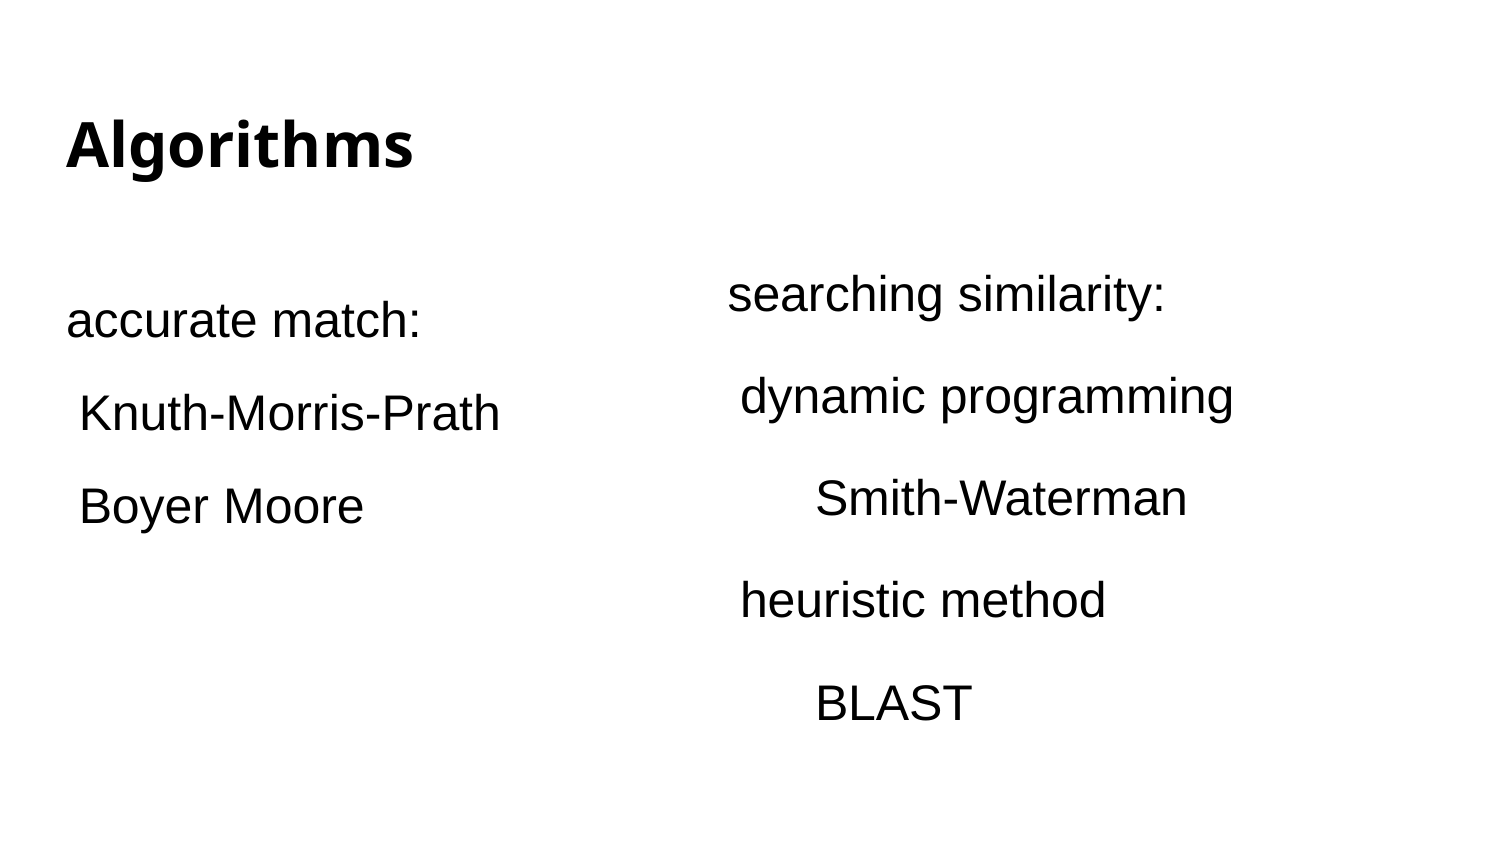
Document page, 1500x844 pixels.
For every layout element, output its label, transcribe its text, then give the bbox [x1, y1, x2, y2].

text_box searching similarity: dynamic programming Smith-Waterman heuristic method BLAST [712, 191, 1473, 791]
title Algorithms [51, 89, 1449, 192]
list accurate match: Knuth-Morris-Prath Boyer Moore [51, 272, 728, 833]
